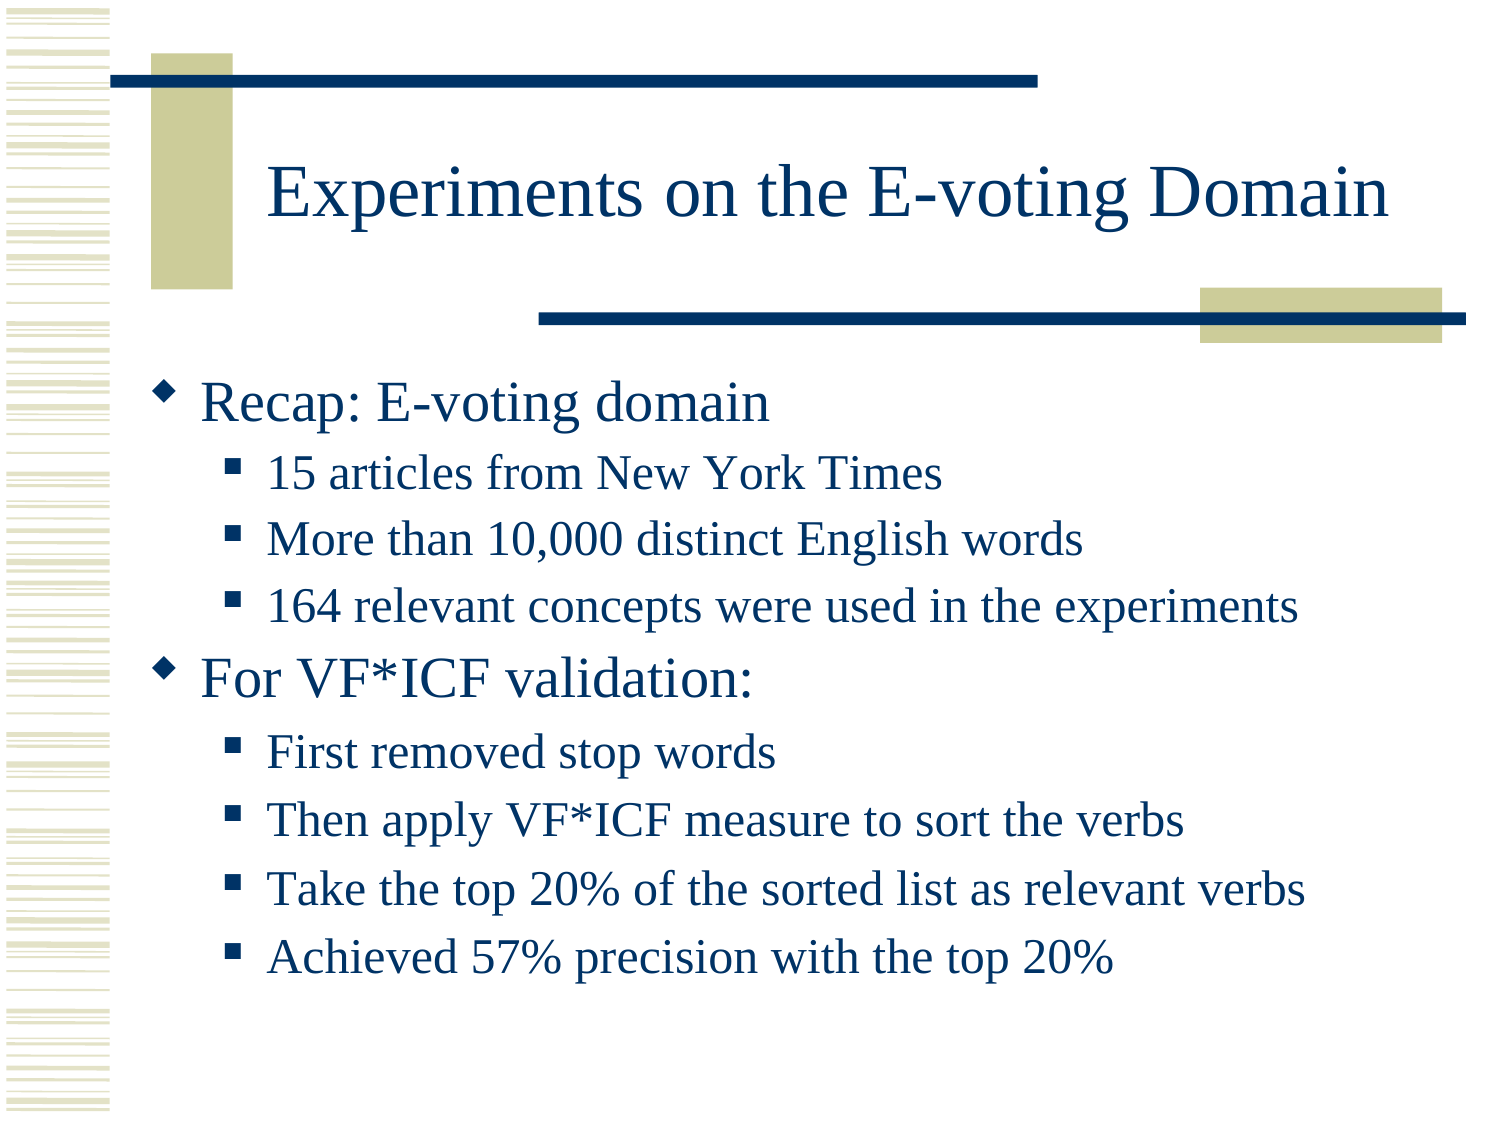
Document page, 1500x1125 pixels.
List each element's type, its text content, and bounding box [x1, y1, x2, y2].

title Experiments on the E-voting Domain [225, 86, 1433, 301]
list Recap: E-voting domain 15 articles from New York Times More than 10,000 distinct English words 164 relevant concepts were used in the experiments For VF*ICF validation: First removed stop words Then apply VF*ICF measure to sort the verbs Take the top 20% of the sorted list as relevant verbs Achieved 57% precision with the top 20% [132, 363, 1436, 1064]
